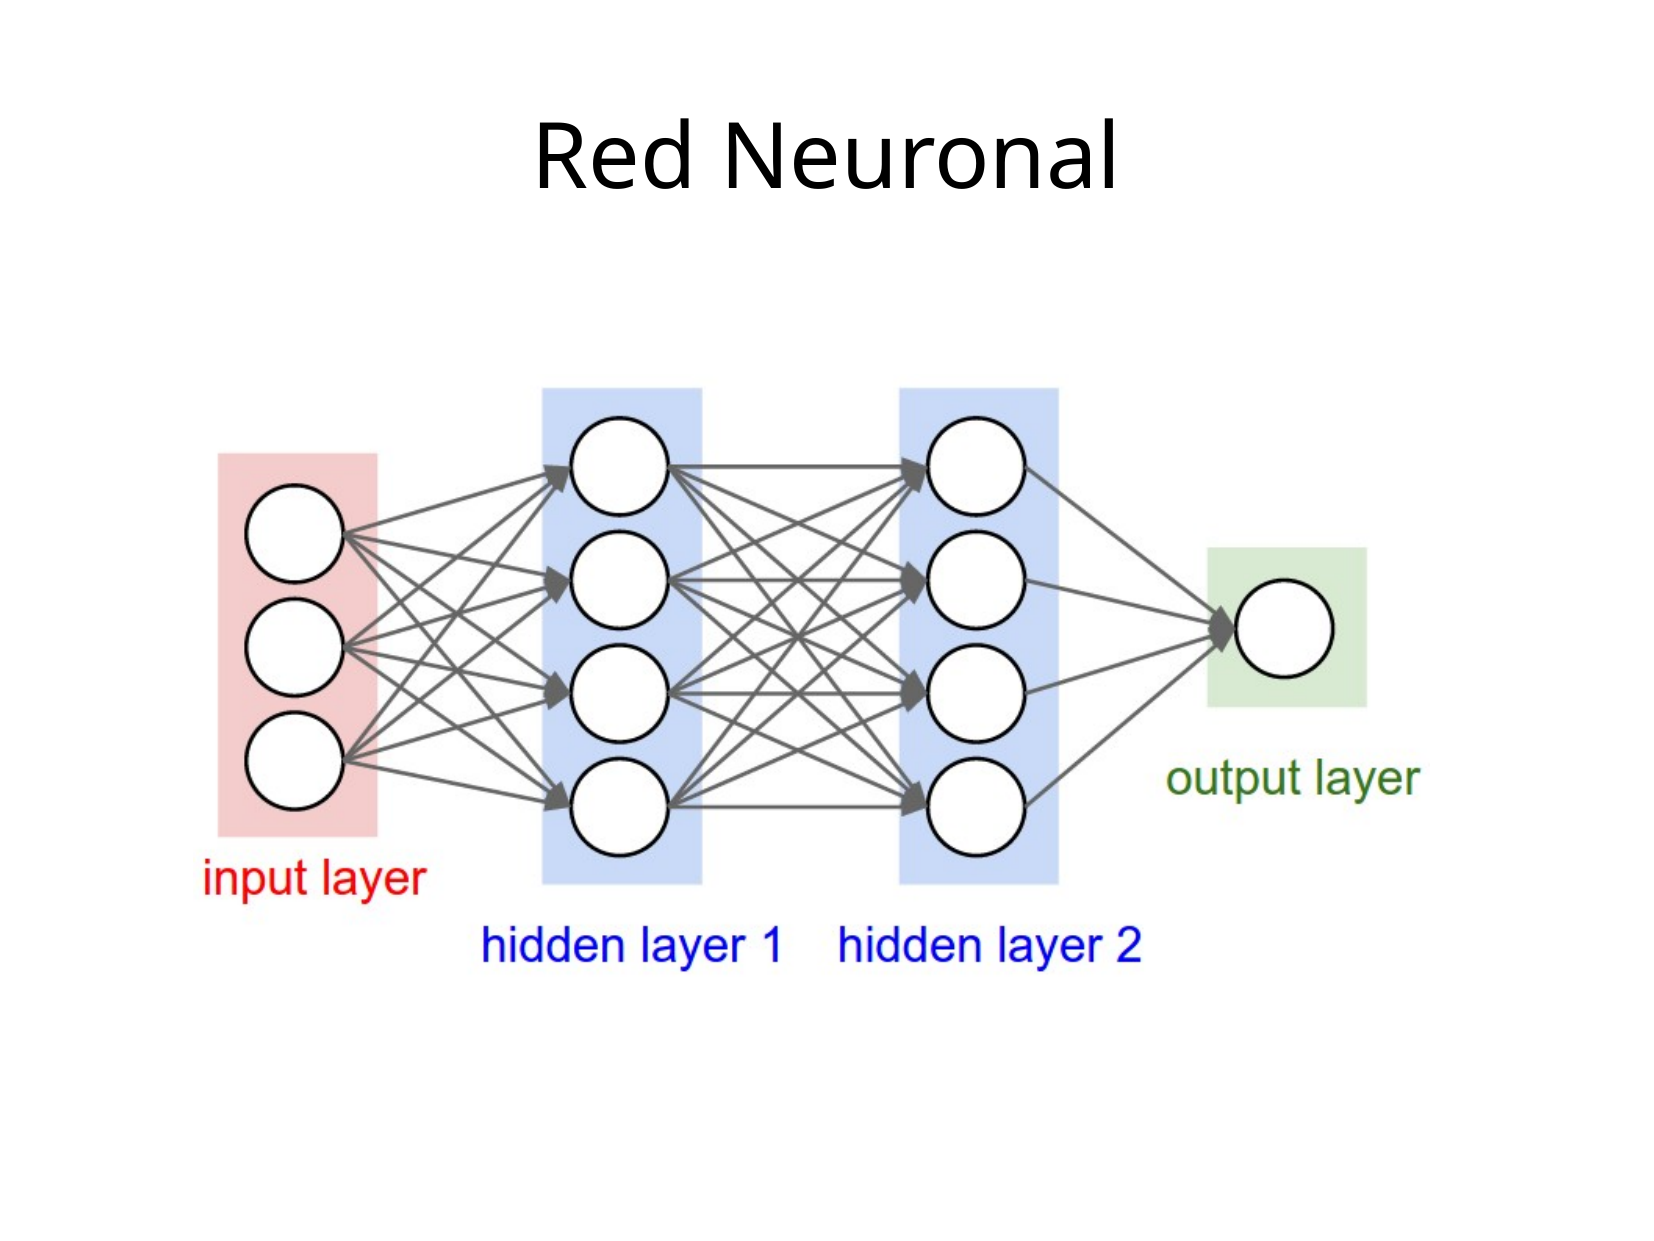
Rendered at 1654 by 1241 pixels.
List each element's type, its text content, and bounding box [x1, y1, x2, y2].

title Red Neuronal [82, 49, 1571, 257]
picture [193, 374, 1430, 981]
